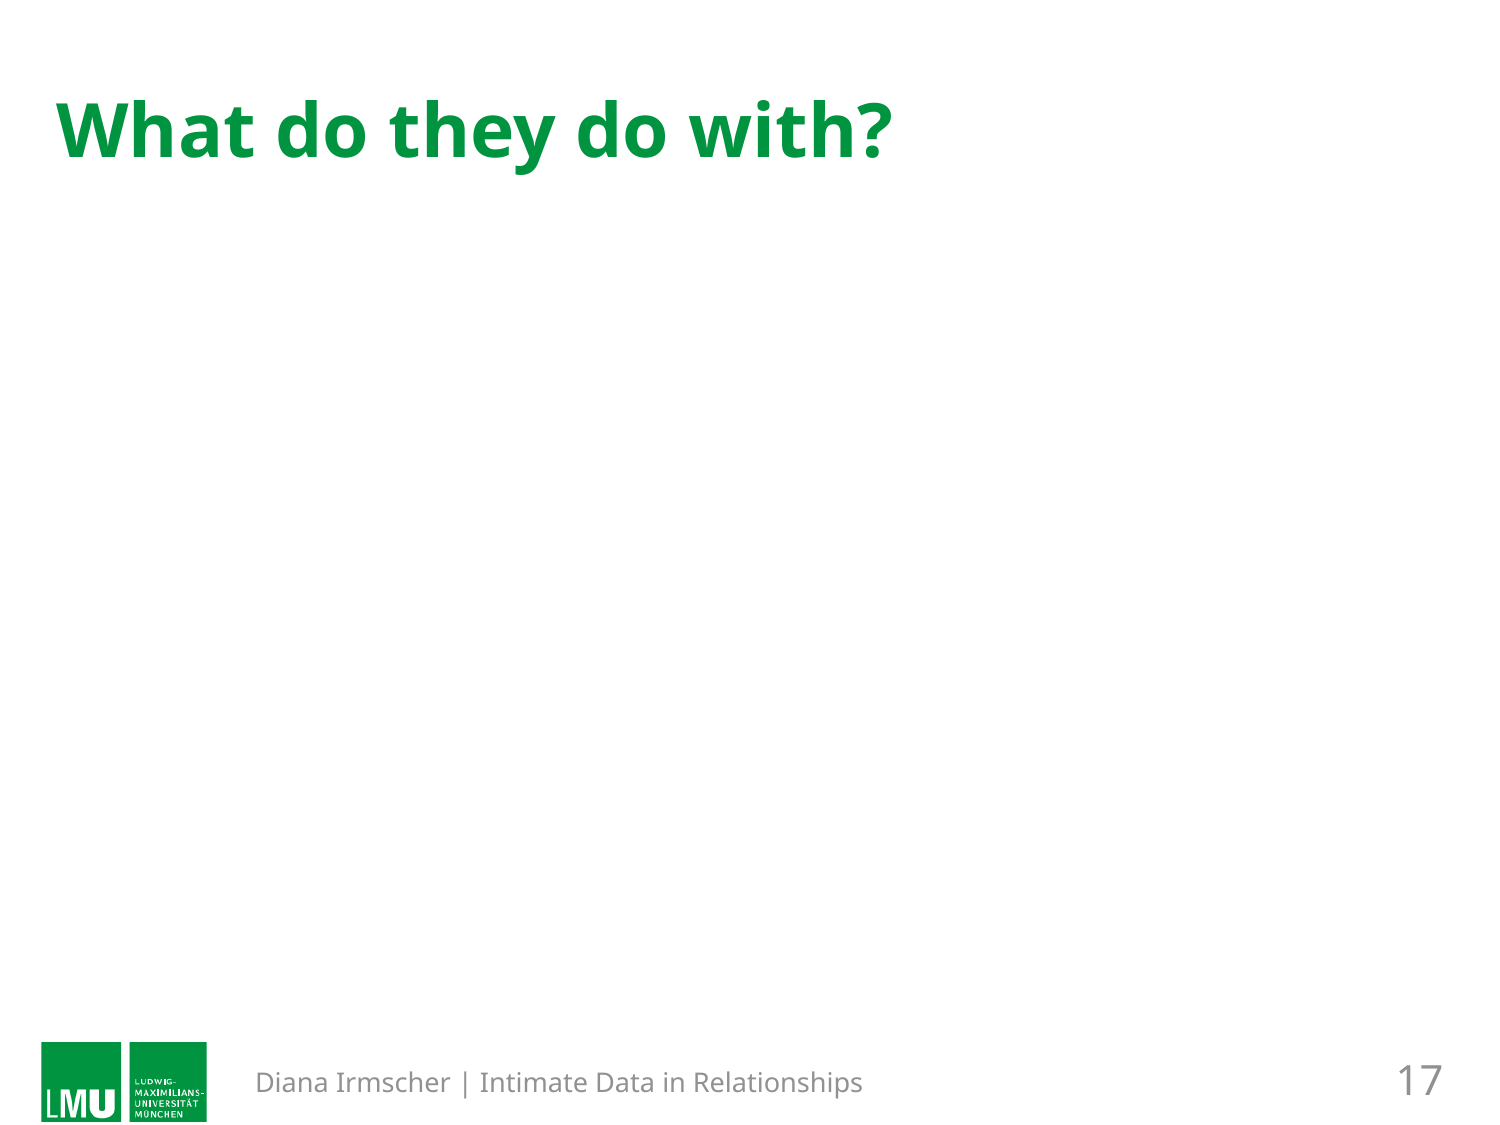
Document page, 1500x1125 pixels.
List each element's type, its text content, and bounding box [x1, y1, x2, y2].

slide_number <Foliennummer> [1014, 1046, 1459, 1117]
title What do they do with? [41, 37, 1459, 217]
footer Diana Irmscher | Intimate Data in Relationships [240, 1046, 963, 1117]
